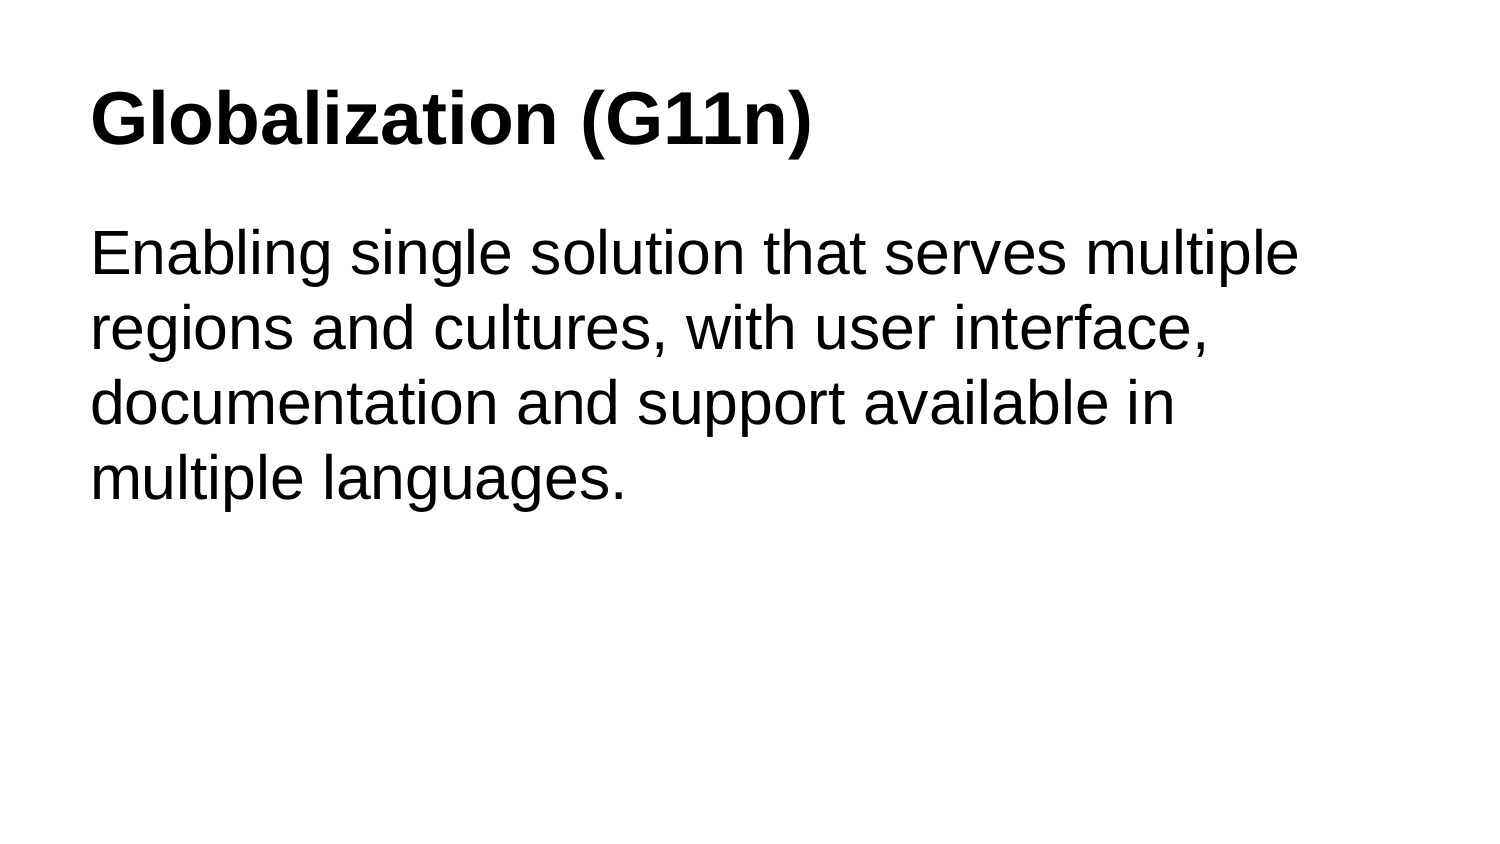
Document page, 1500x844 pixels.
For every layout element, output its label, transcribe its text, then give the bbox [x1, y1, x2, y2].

list Enabling single solution that serves multiple regions and cultures, with user interface, documentation and support available in multiple languages. [75, 196, 1425, 808]
title Globalization (G11n) [75, 33, 1425, 175]
